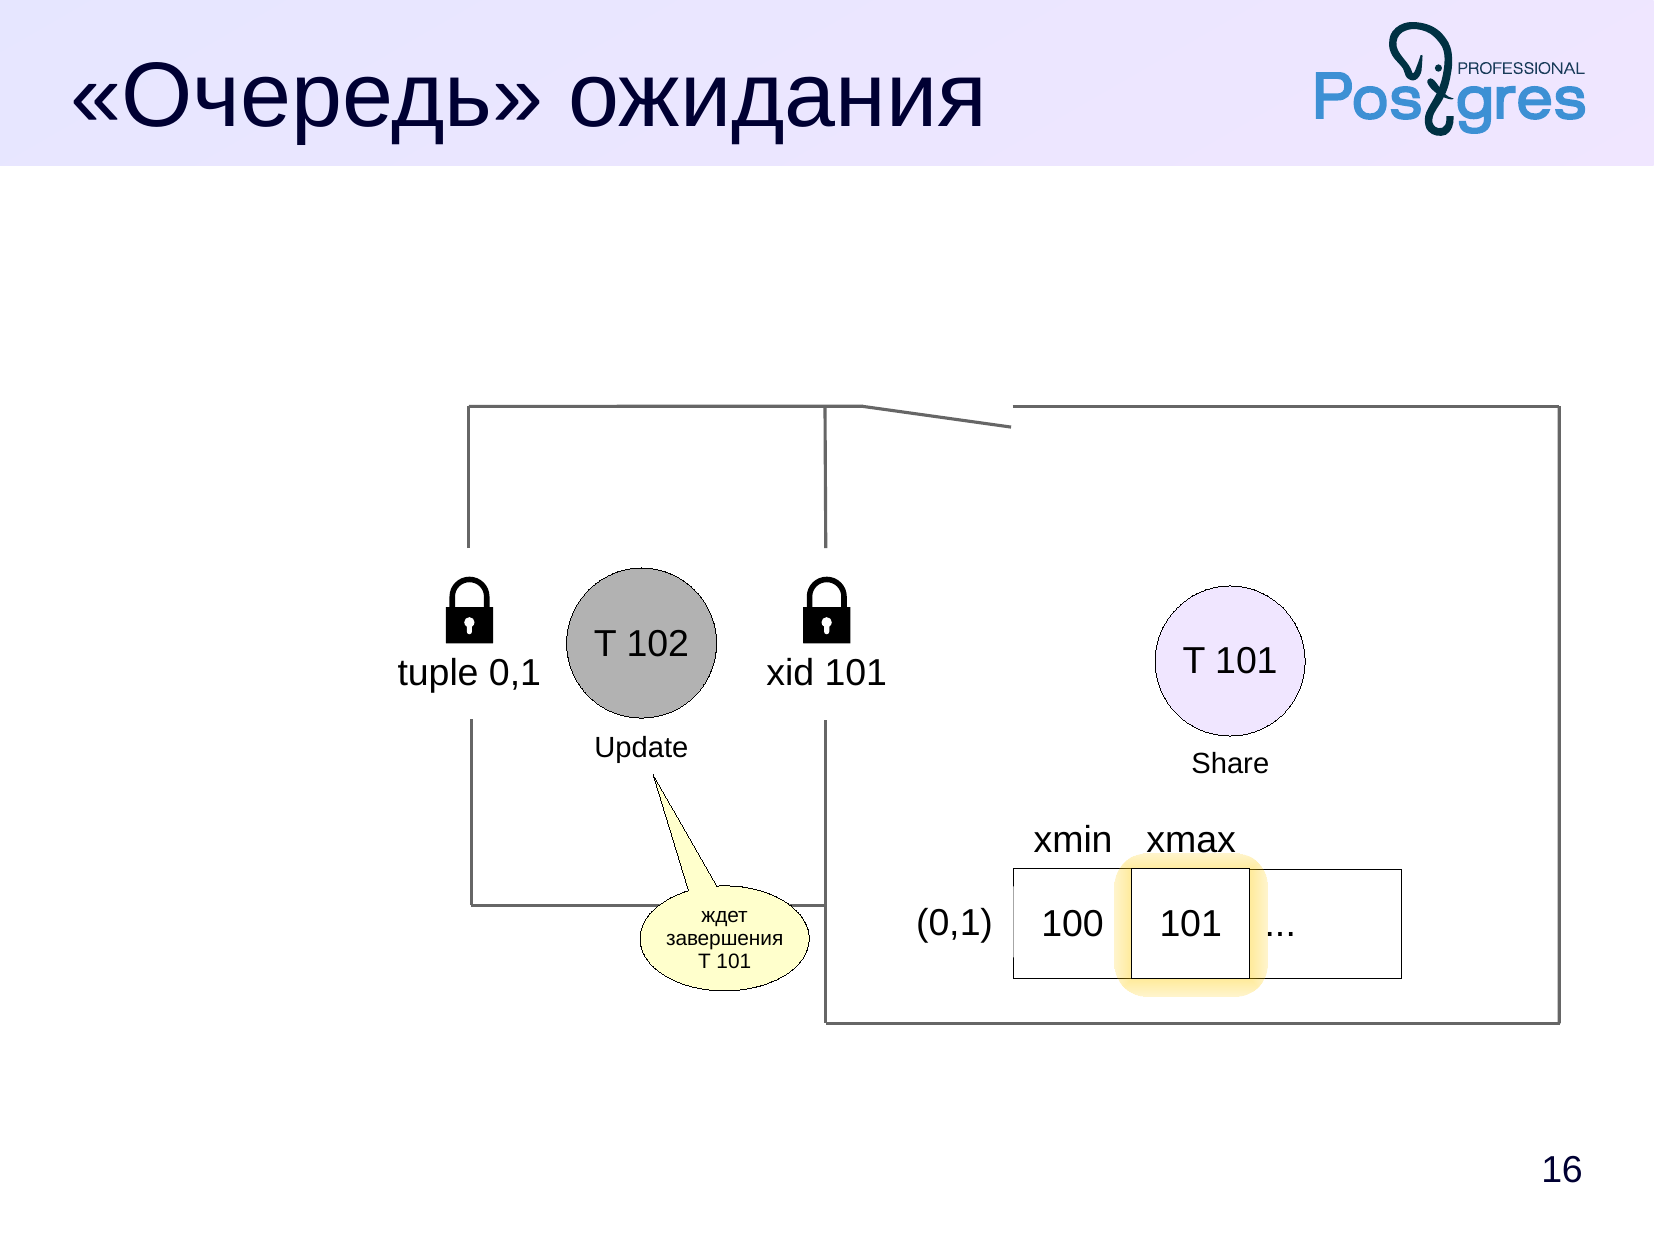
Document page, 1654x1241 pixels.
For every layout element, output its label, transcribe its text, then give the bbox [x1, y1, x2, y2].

text_box [821, 617, 832, 635]
text_box xmin [1014, 803, 1132, 868]
text_box xid 101 [741, 637, 913, 708]
text_box ... [1264, 869, 1402, 979]
text_box xmax [1132, 803, 1251, 856]
text_box Update [579, 723, 704, 772]
text_box [1114, 853, 1268, 997]
text_box ждет завершения Т 101 [640, 774, 810, 991]
picture [803, 576, 851, 637]
title «Очередь» ожидания [70, 43, 1241, 147]
text_box (0,1) [895, 886, 1014, 958]
text_box T 102 [566, 567, 717, 719]
text_box Share [1176, 739, 1285, 788]
text_box T 101 [1155, 585, 1306, 737]
text_box [464, 617, 475, 635]
text_box 101 [1131, 868, 1250, 979]
text_box 100 [1013, 868, 1119, 979]
text_box tuple 0,1 [401, 637, 537, 708]
picture [445, 576, 494, 637]
